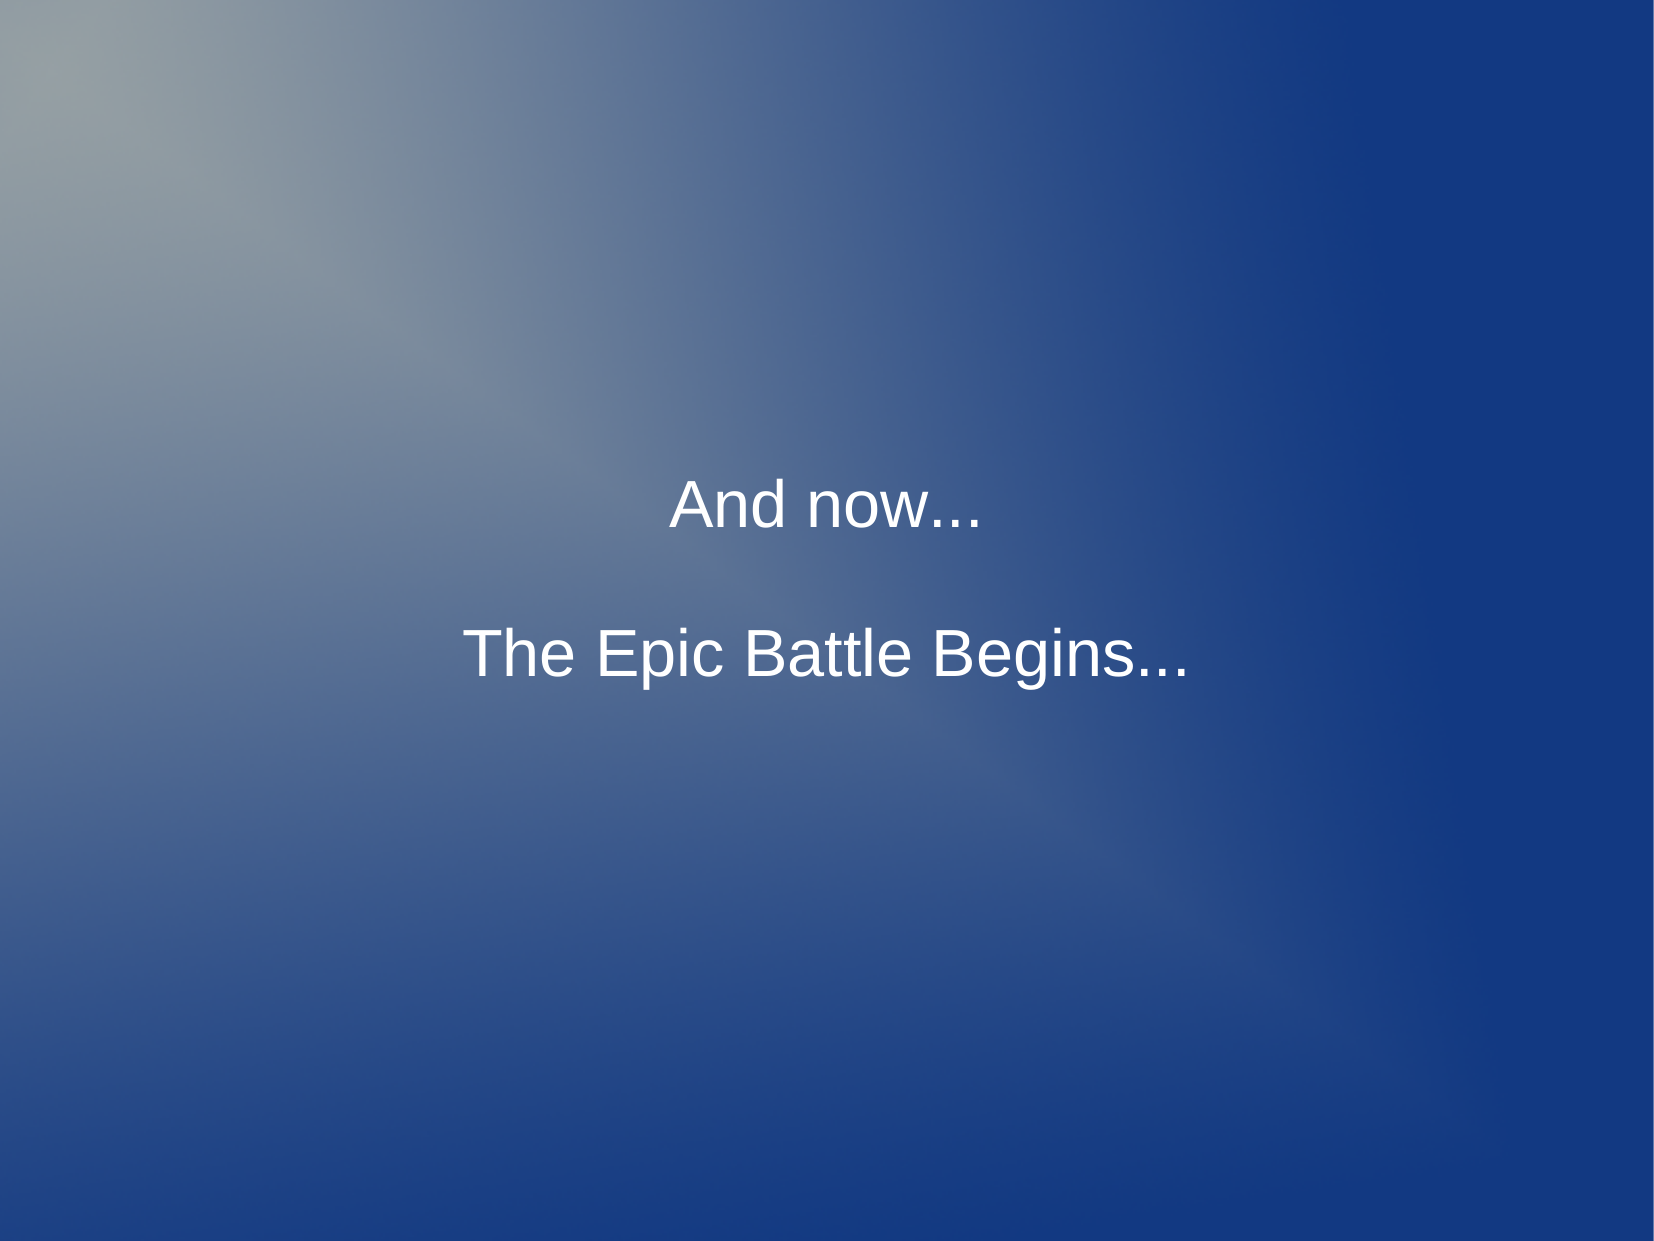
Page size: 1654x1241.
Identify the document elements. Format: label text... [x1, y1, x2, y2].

picture [0, 0, 1654, 1241]
subtitle And now... The Epic Battle Begins... [82, 56, 1571, 1102]
